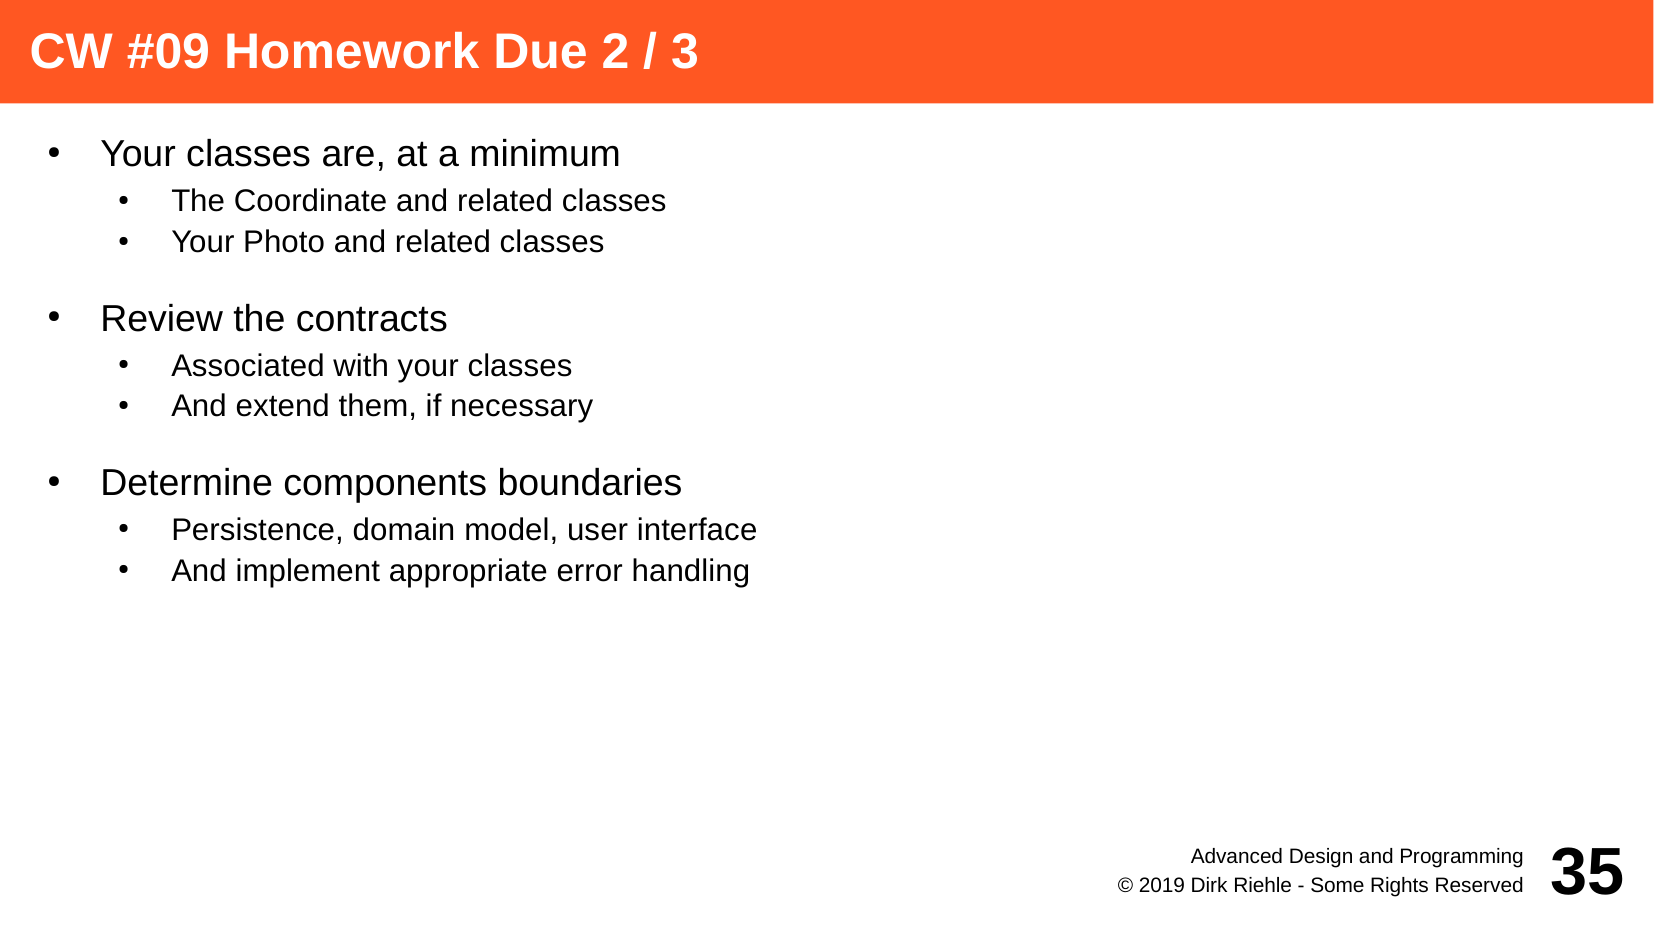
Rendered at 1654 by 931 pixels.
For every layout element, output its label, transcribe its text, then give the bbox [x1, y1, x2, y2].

title CW #09 Homework Due 2 / 3 [0, 0, 1654, 104]
list Your classes are, at a minimum The Coordinate and related classes Your Photo and related classes Review the contracts Associated with your classes And extend them, if necessary Determine components boundaries Persistence, domain model, user interface And implement appropriate error handling [29, 132, 1625, 813]
